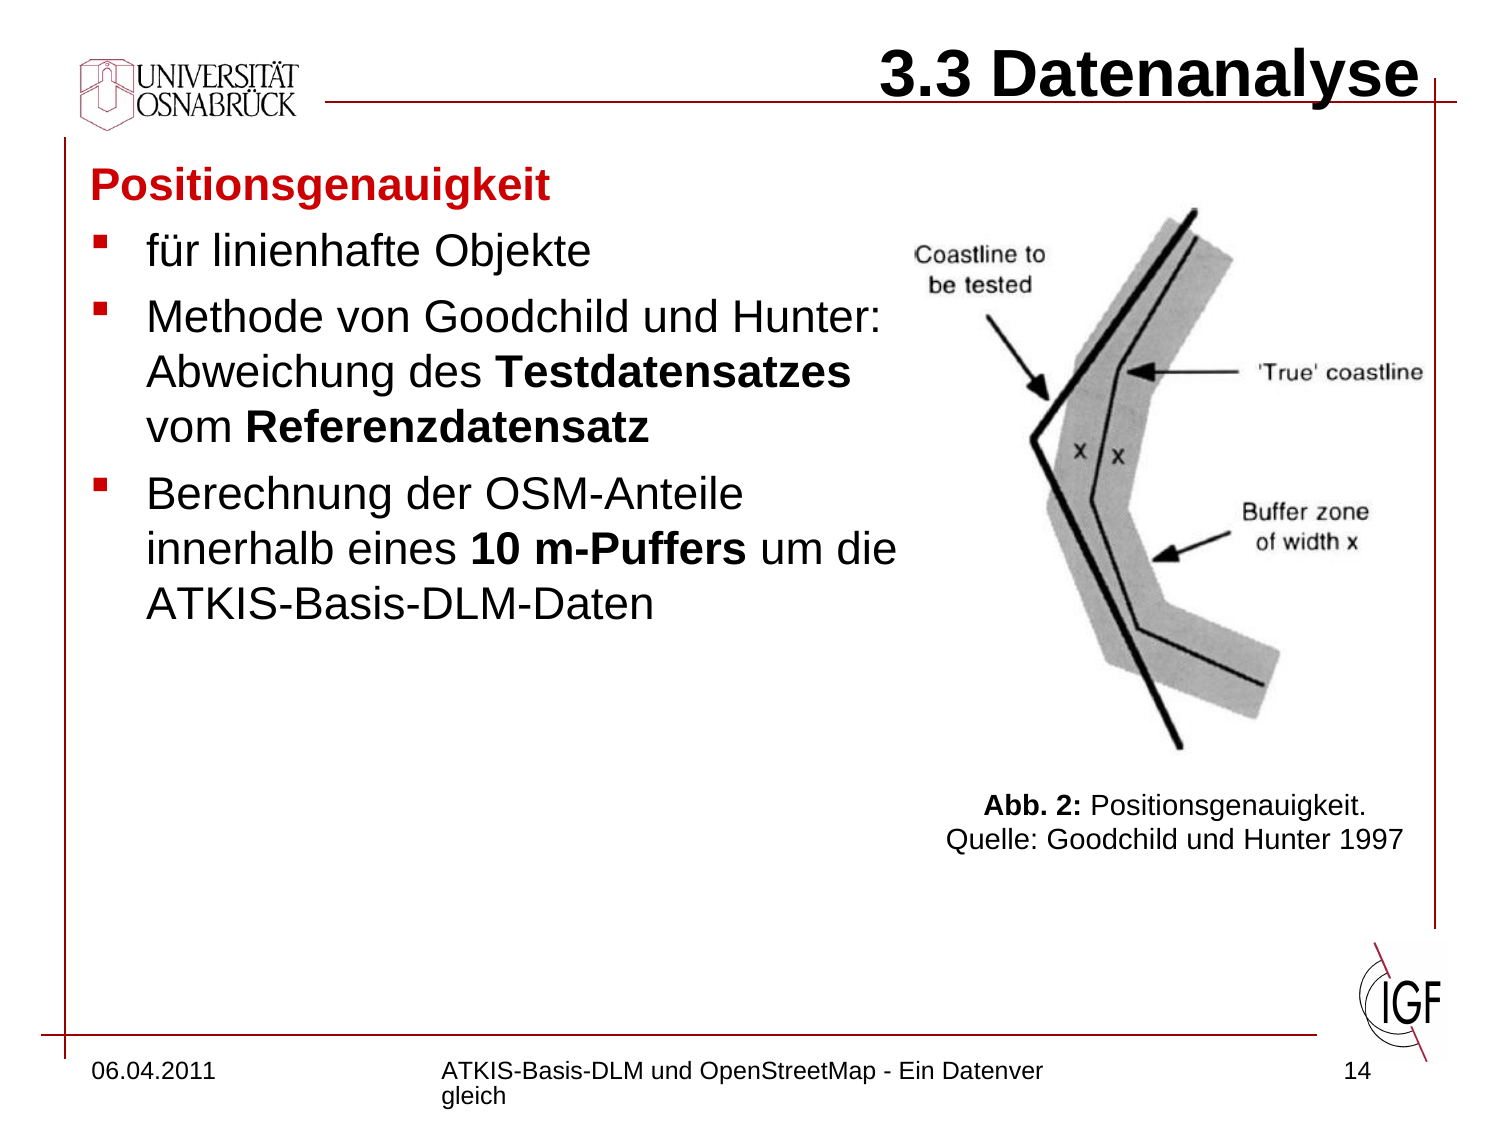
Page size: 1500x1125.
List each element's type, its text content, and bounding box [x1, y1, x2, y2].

list Positionsgenauigkeit für linienhafte Objekte Methode von Goodchild und Hunter: Abweichung des Testdatensatzes vom Referenzdatensatz Berechnung der OSM-Anteile innerhalb eines 10 m-Puffers um die ATKIS-Basis-DLM-Daten [75, 146, 959, 1019]
picture [79, 59, 299, 131]
title 3.3 Datenanalyse [460, 18, 1436, 121]
text_box Abb. 2: Positionsgenauigkeit. Quelle: Goodchild und Hunter 1997 [850, 778, 1500, 864]
picture [904, 192, 1431, 767]
picture [1359, 942, 1448, 1062]
